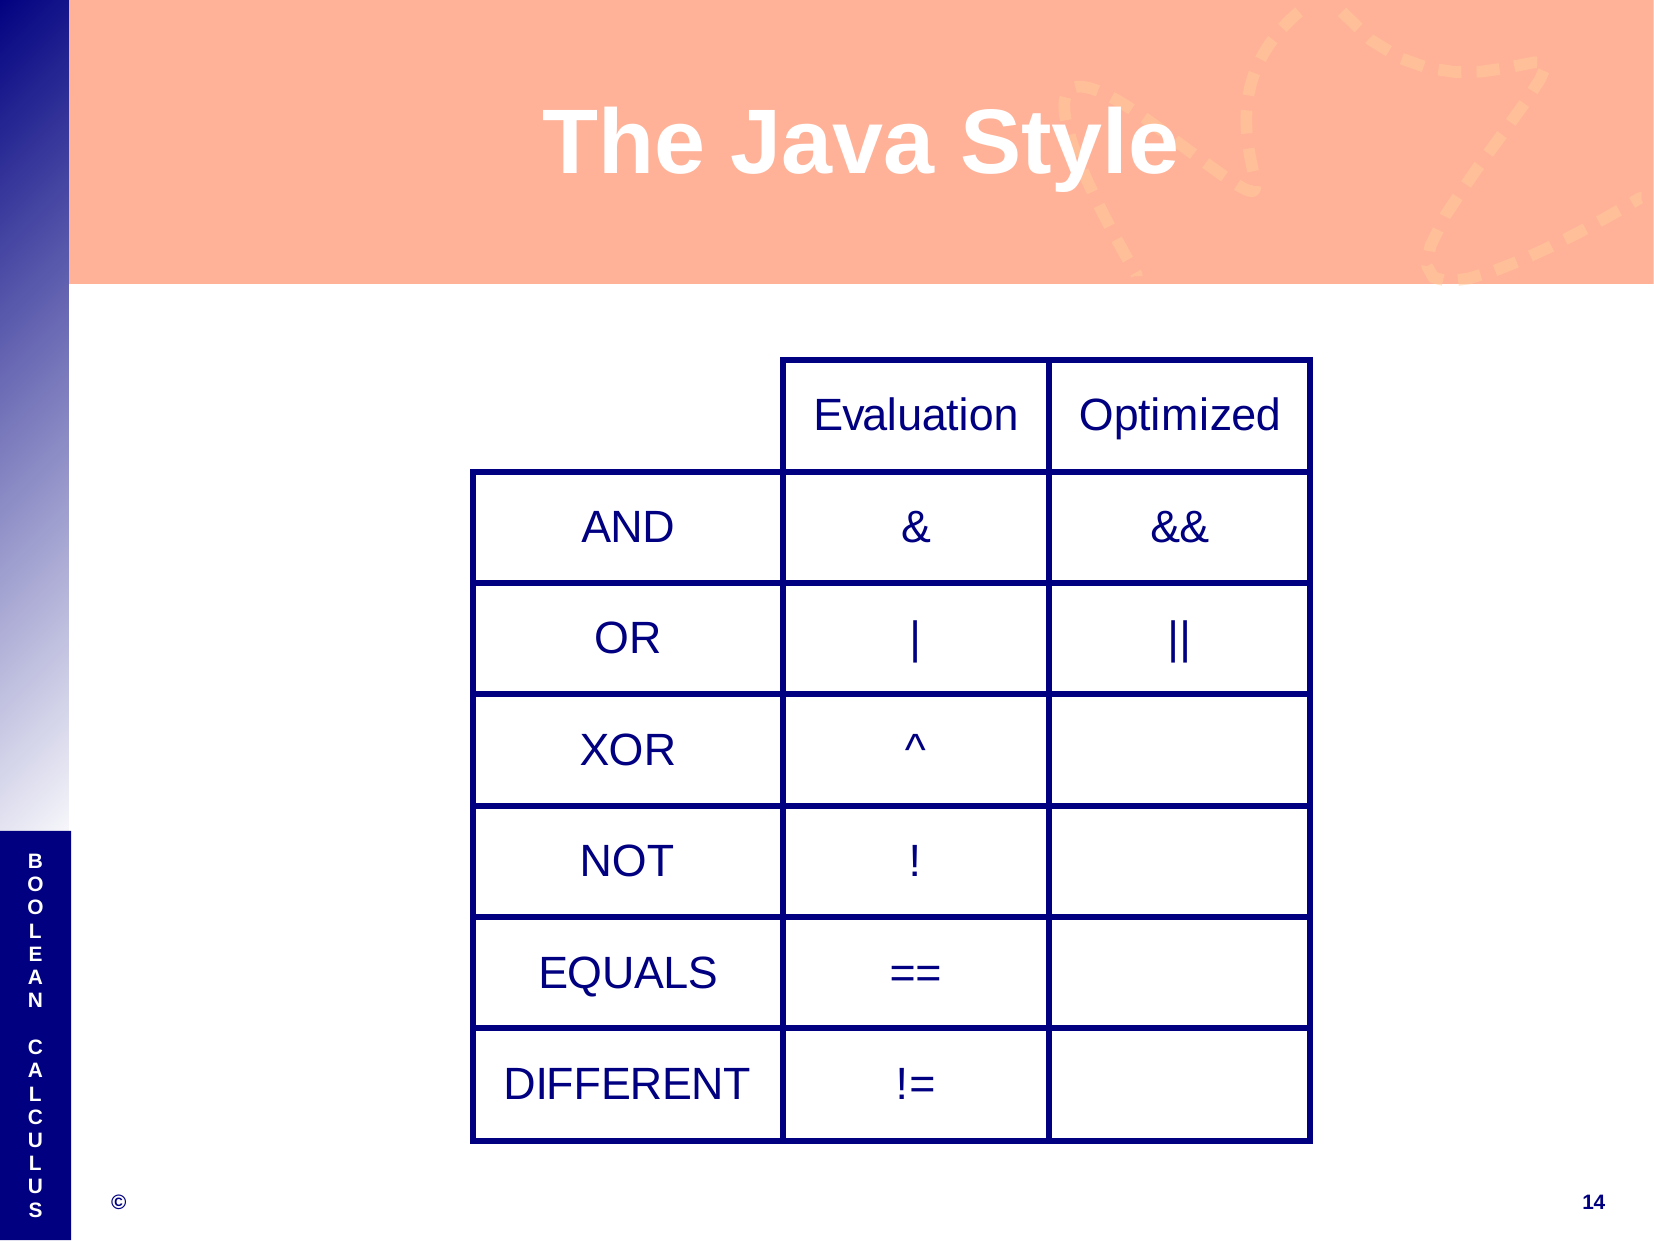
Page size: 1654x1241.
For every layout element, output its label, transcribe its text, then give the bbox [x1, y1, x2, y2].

chart [468, 354, 1442, 1166]
title The Java Style [106, 37, 1617, 246]
text_box B O O L E A N C A L C U L U S [0, 830, 71, 1241]
